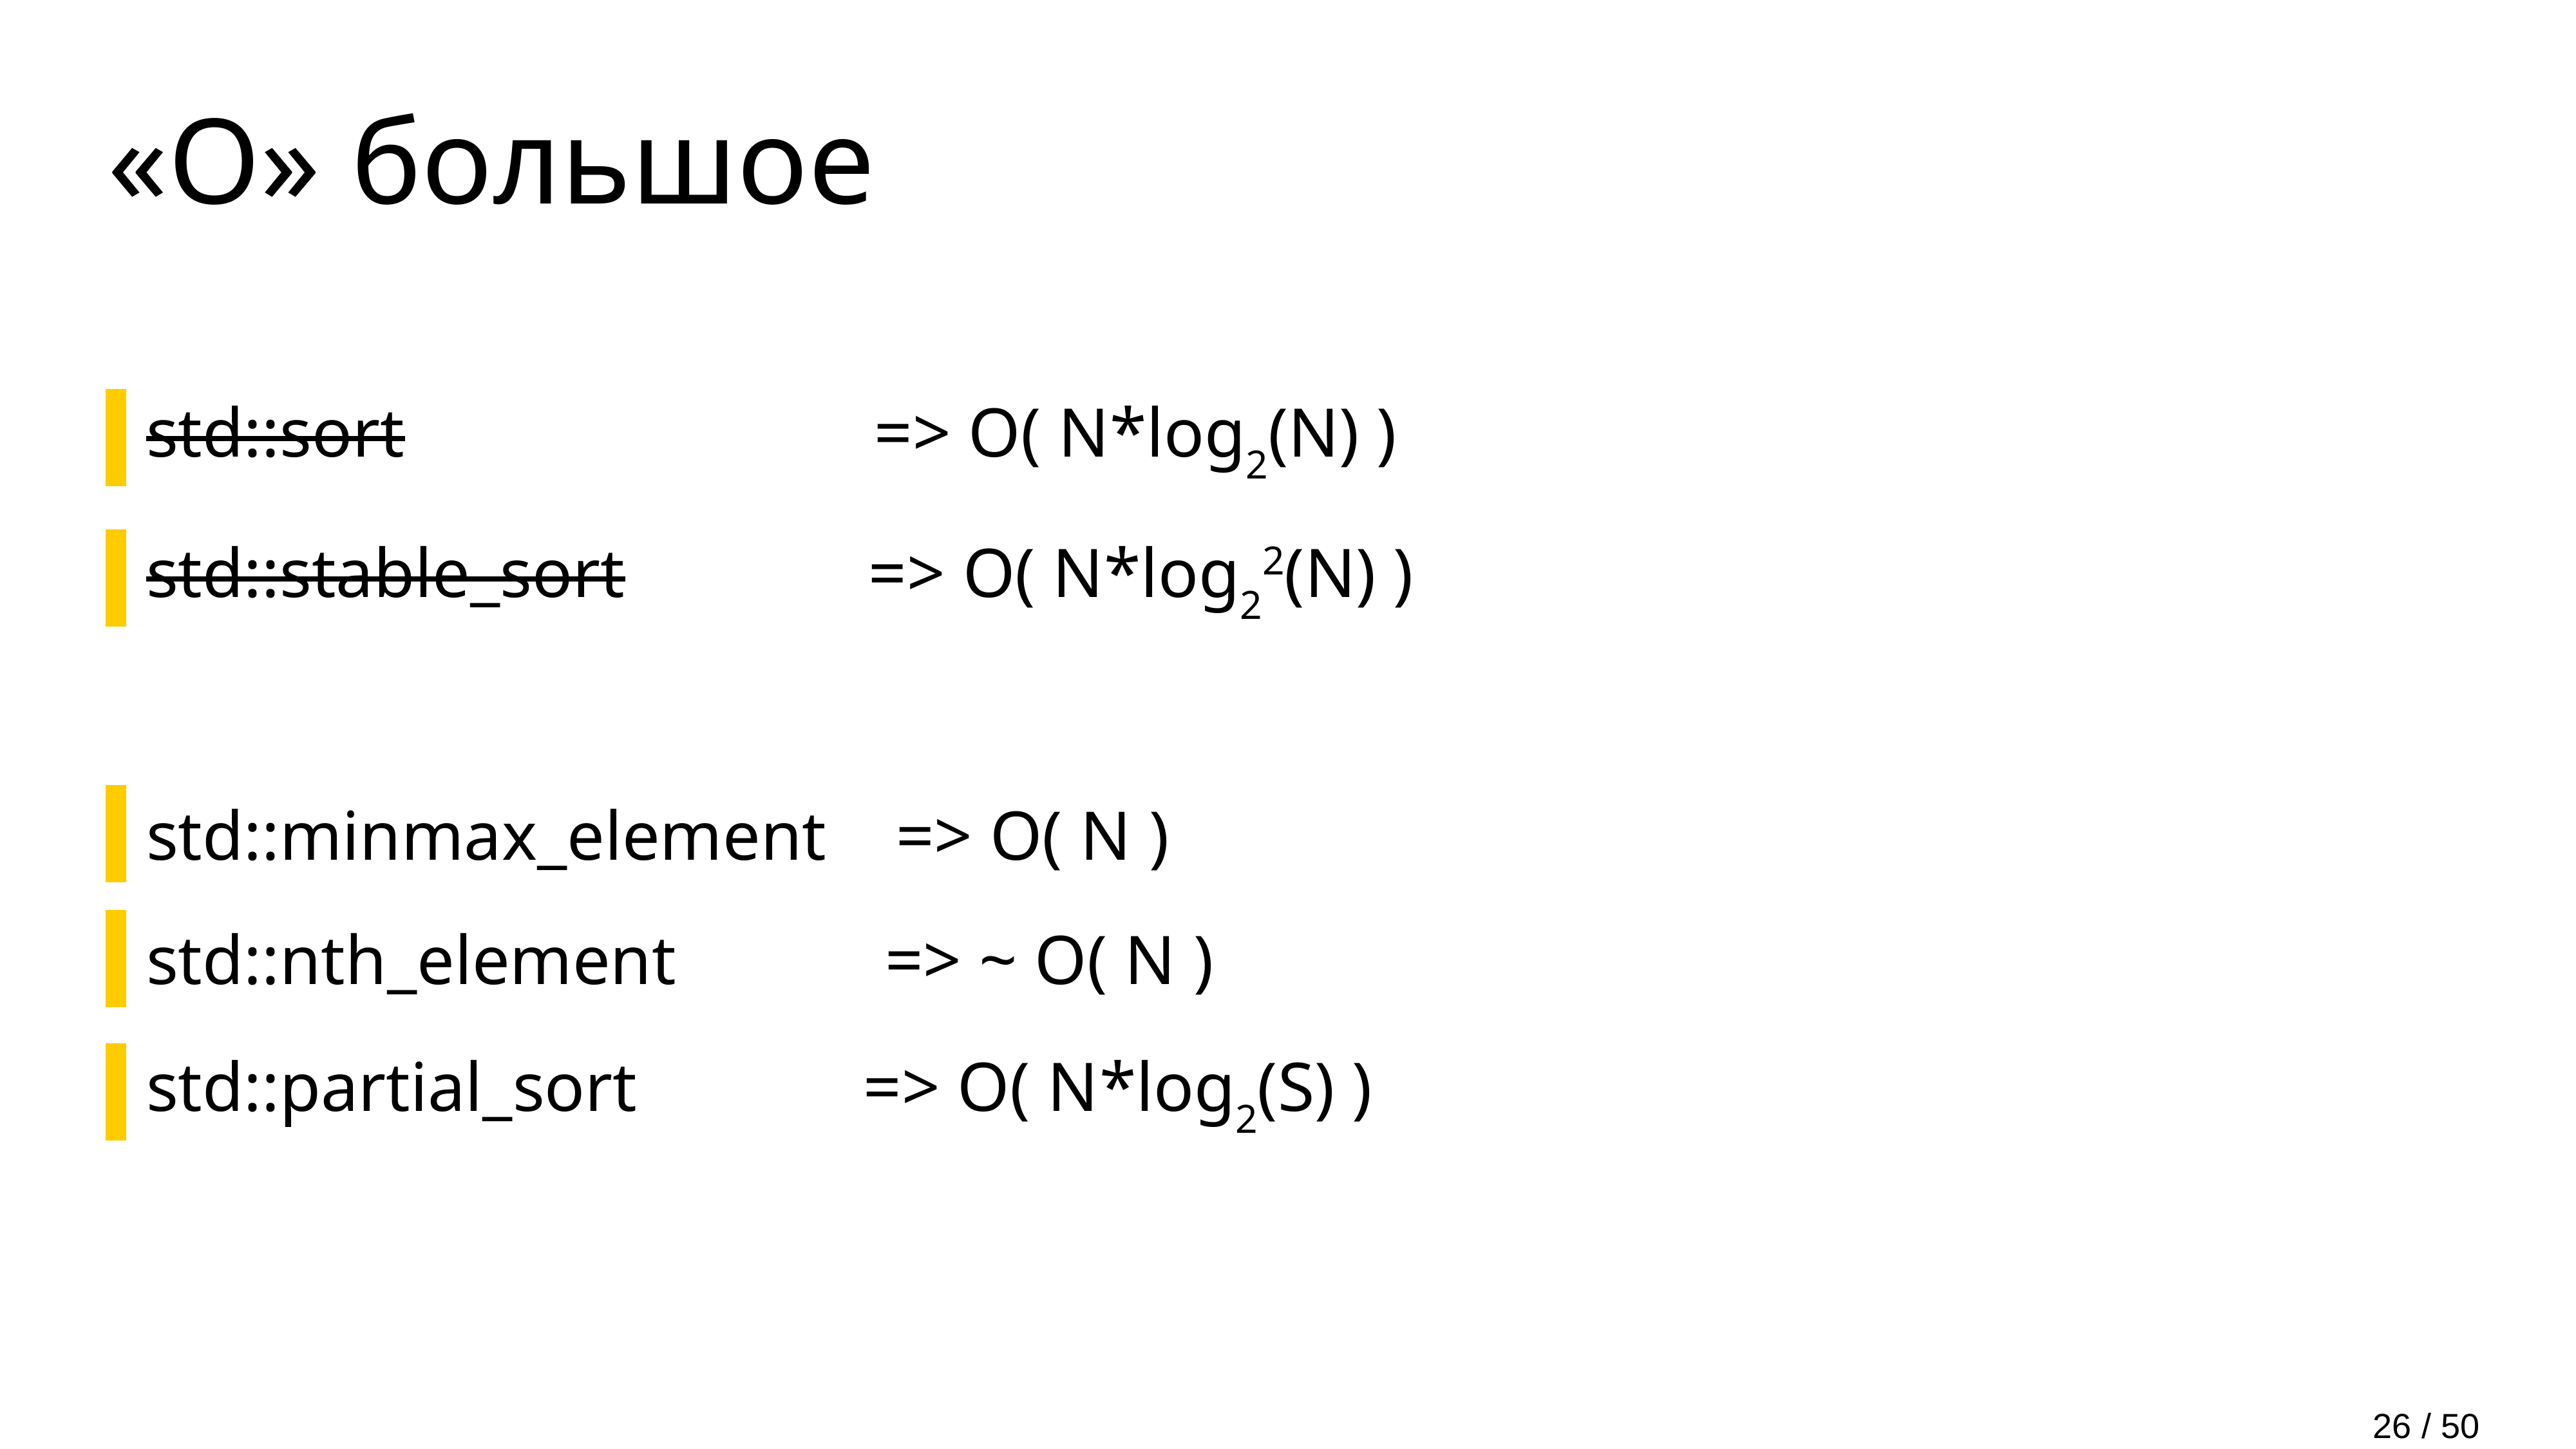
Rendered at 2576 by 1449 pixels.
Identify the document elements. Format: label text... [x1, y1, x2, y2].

title «О» большое [108, 80, 2468, 242]
text_box std::sort => O( N*log2(N) ) std::stable_sort => O( N*log22(N) ) std::minmax_element => O( N ) std::nth_element => ~ O( N ) std::partial_sort => O( N*log2(S) ) [96, 364, 2512, 1419]
text_box <number> / 50 [2363, 1402, 2576, 1449]
